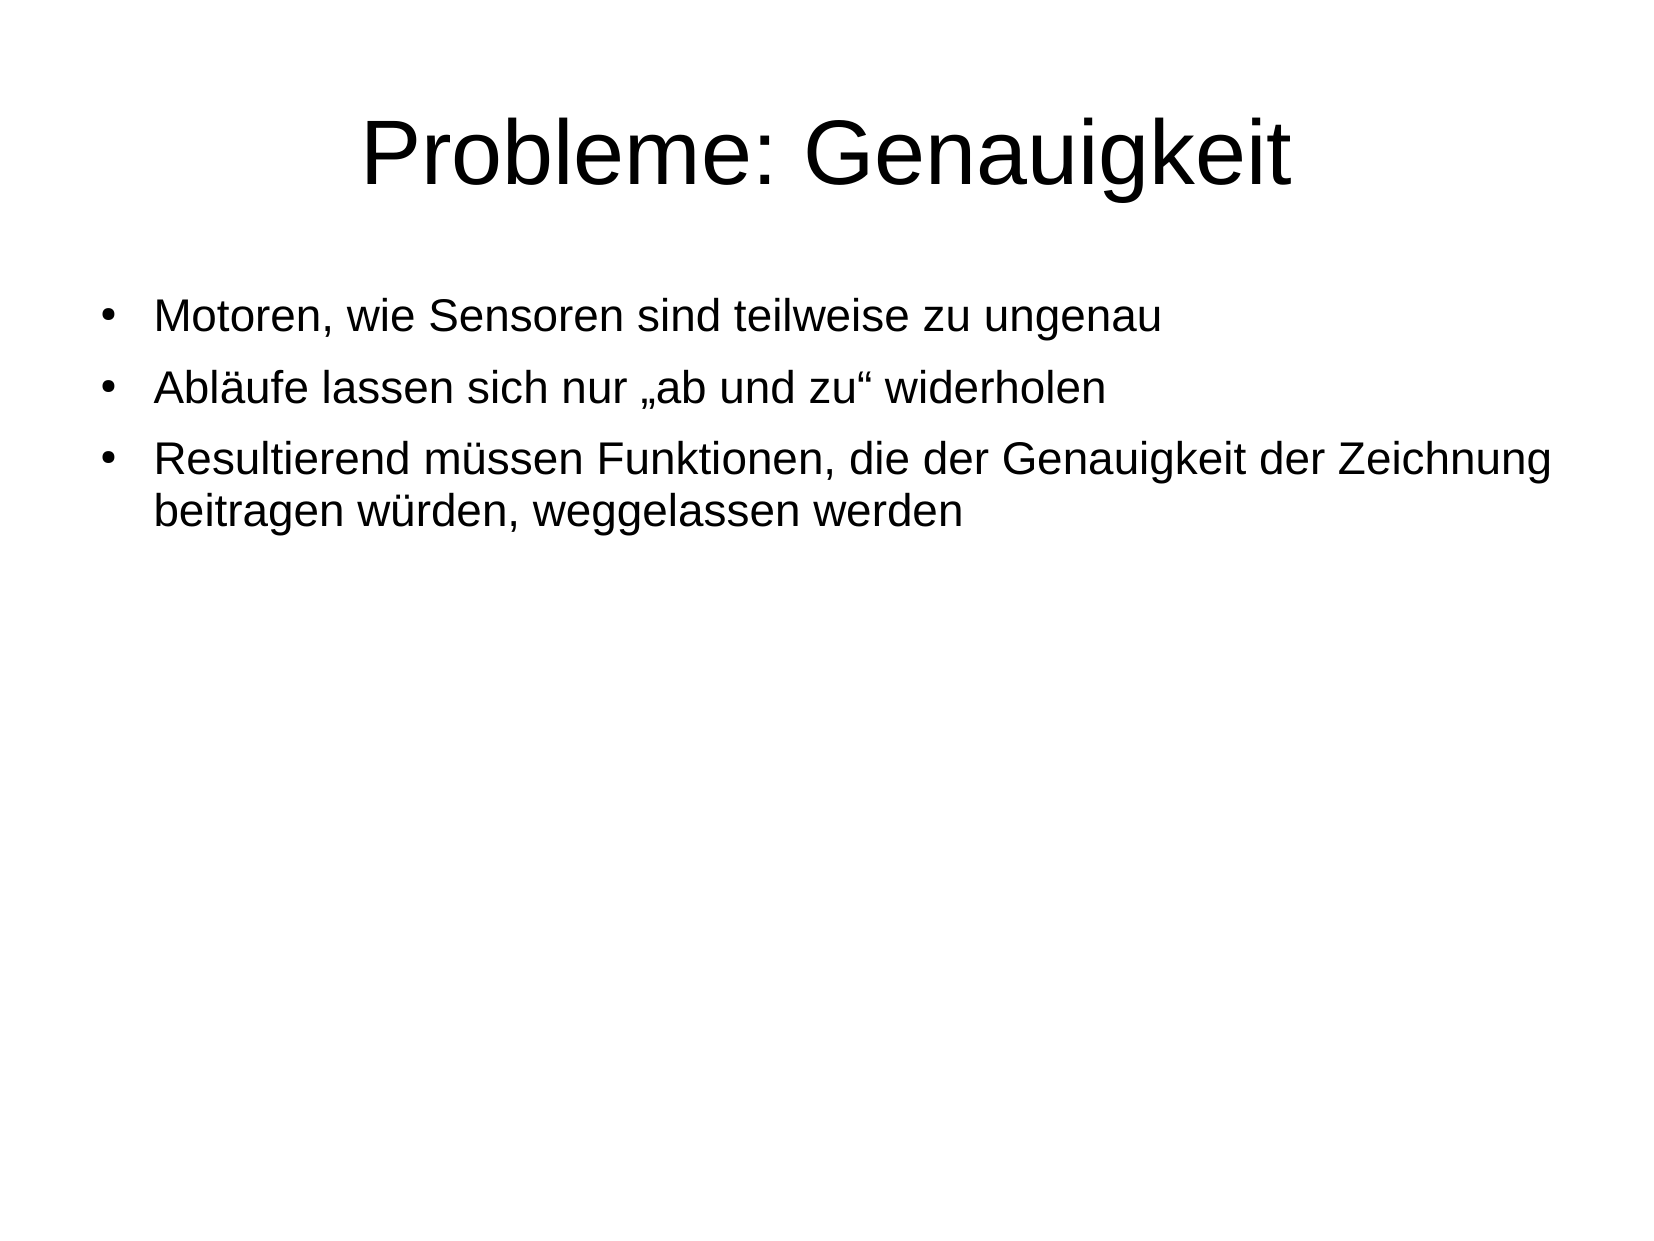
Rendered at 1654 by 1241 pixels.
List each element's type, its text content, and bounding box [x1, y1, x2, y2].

title Probleme: Genauigkeit [82, 49, 1571, 257]
list Motoren, wie Sensoren sind teilweise zu ungenau Abläufe lassen sich nur „ab und zu“ widerholen Resultierend müssen Funktionen, die der Genauigkeit der Zeichnung beitragen würden, weggelassen werden [82, 290, 1571, 1010]
